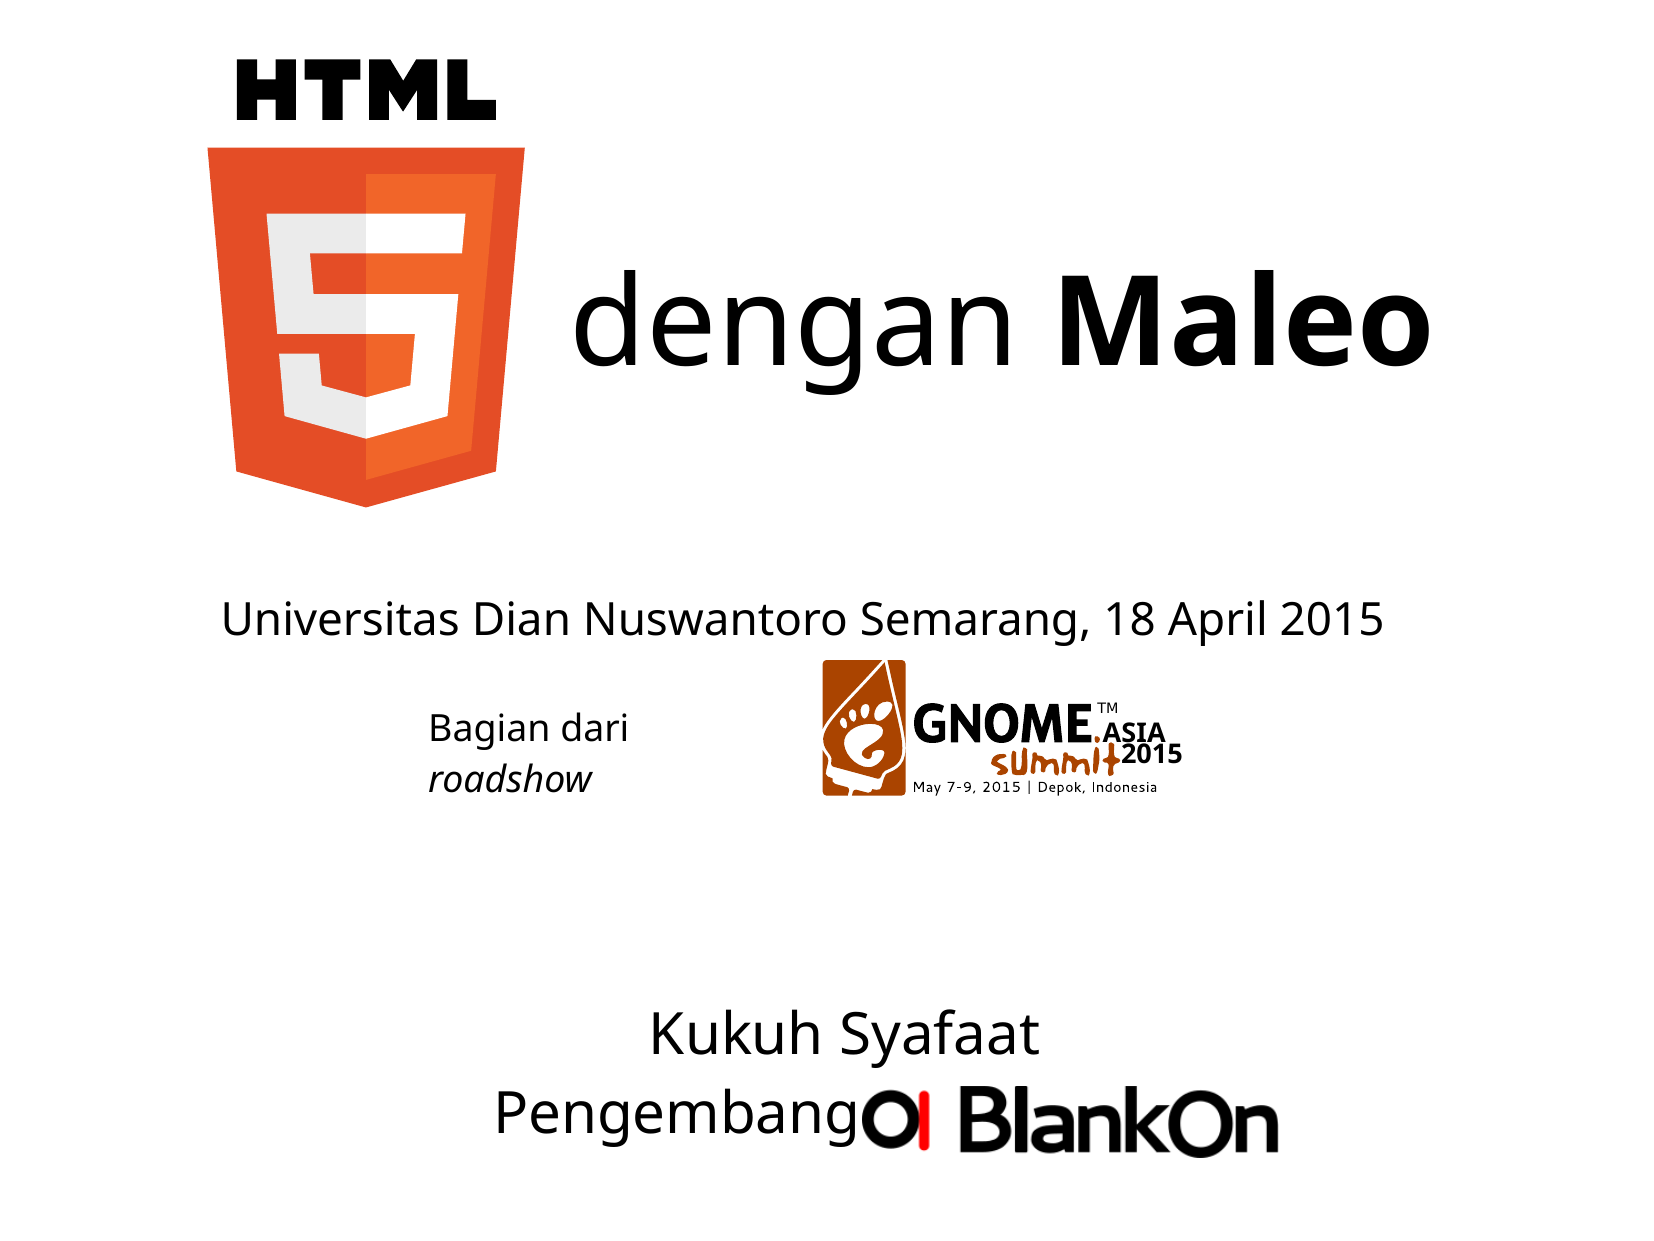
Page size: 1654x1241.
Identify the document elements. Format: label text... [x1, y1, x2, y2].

picture [141, 59, 591, 508]
text_box Universitas Dian Nuswantoro Semarang, 18 April 2015 [200, 578, 1406, 718]
text_box dengan Maleo [555, 224, 1465, 408]
picture [803, 718, 1211, 830]
text_box Bagian dari roadshow [413, 693, 815, 771]
picture [862, 1086, 1279, 1158]
text_box Kukuh Syafaat Pengembang [472, 905, 1217, 1235]
